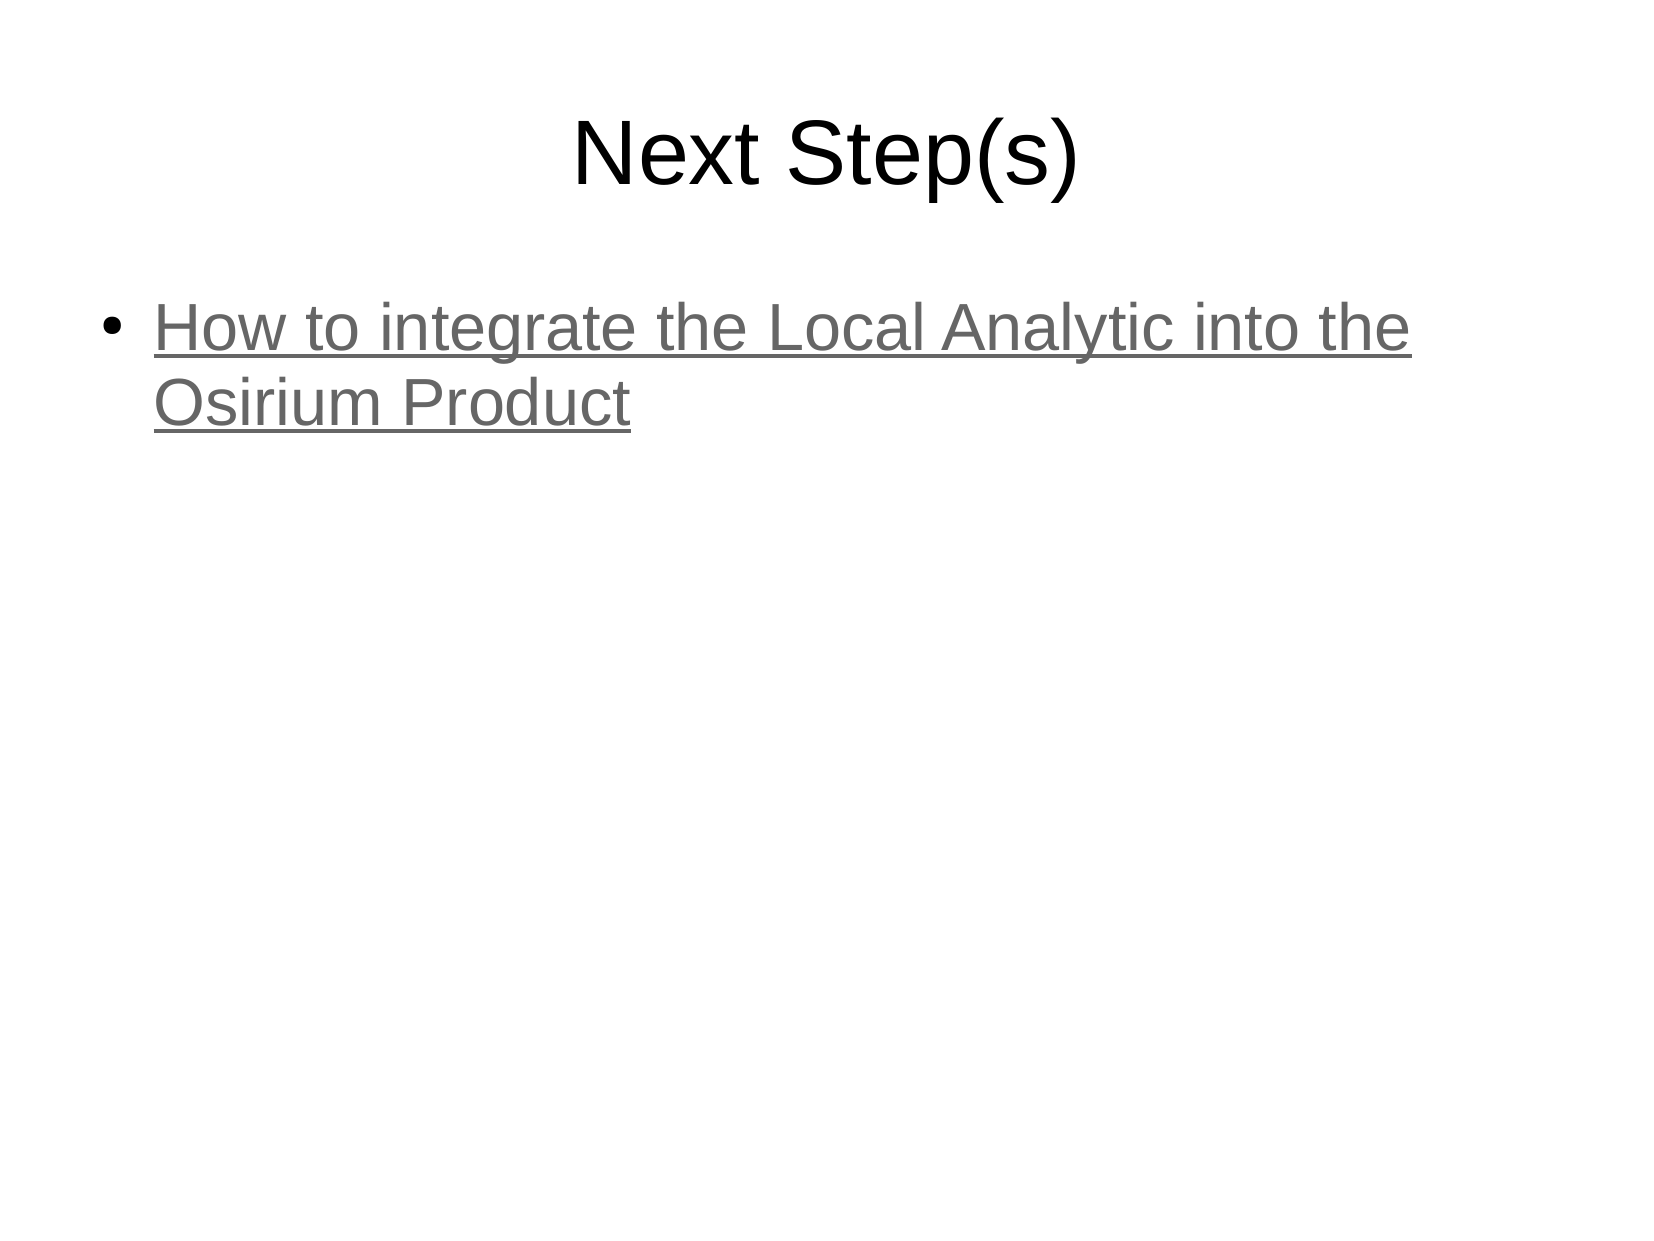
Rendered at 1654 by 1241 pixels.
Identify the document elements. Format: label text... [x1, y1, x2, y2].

list How to integrate the Local Analytic into the Osirium Product [82, 290, 1571, 1010]
title Next Step(s) [82, 49, 1571, 257]
